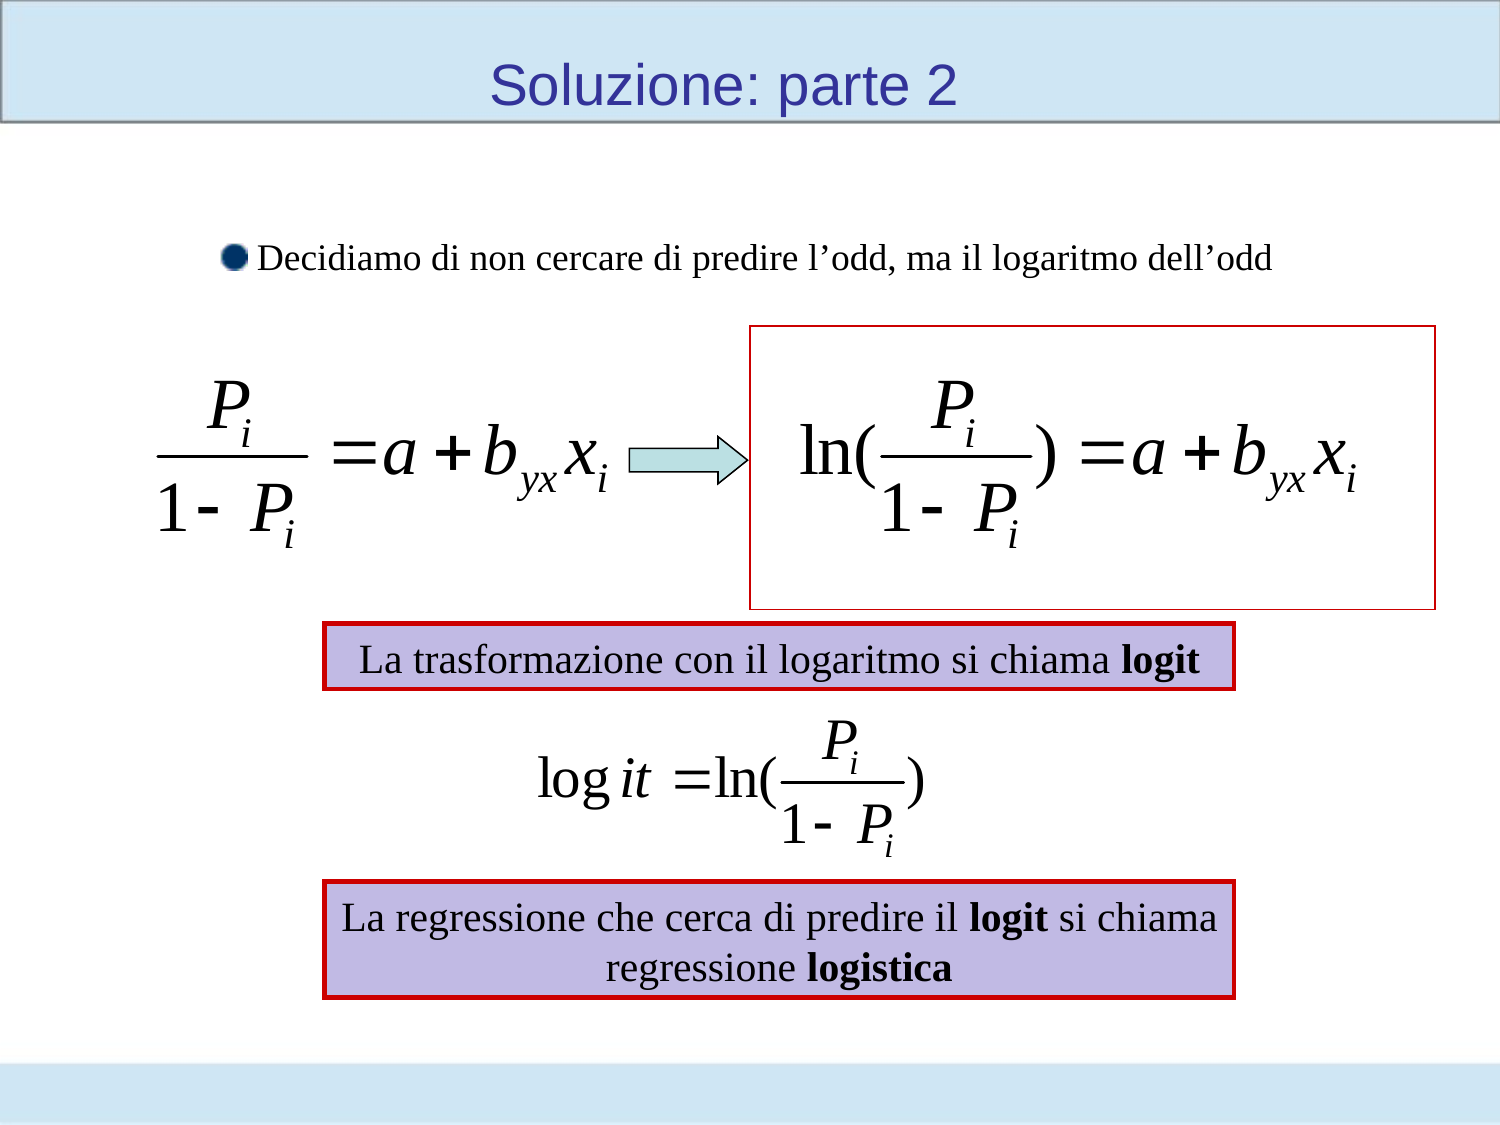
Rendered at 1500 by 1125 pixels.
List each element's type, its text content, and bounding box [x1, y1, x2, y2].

text_box Soluzione: parte 2 [49, 7, 1400, 157]
text_box La regressione che cerca di predire il logit si chiama regressione logistica [324, 881, 1235, 998]
text_box [629, 436, 748, 484]
text_box Decidiamo di non cercare di predire l’odd, ma il logaritmo dell’odd [123, 198, 1368, 286]
text_box La trasformazione con il logaritmo si chiama logit [324, 623, 1235, 690]
picture [0, 0, 1500, 1125]
